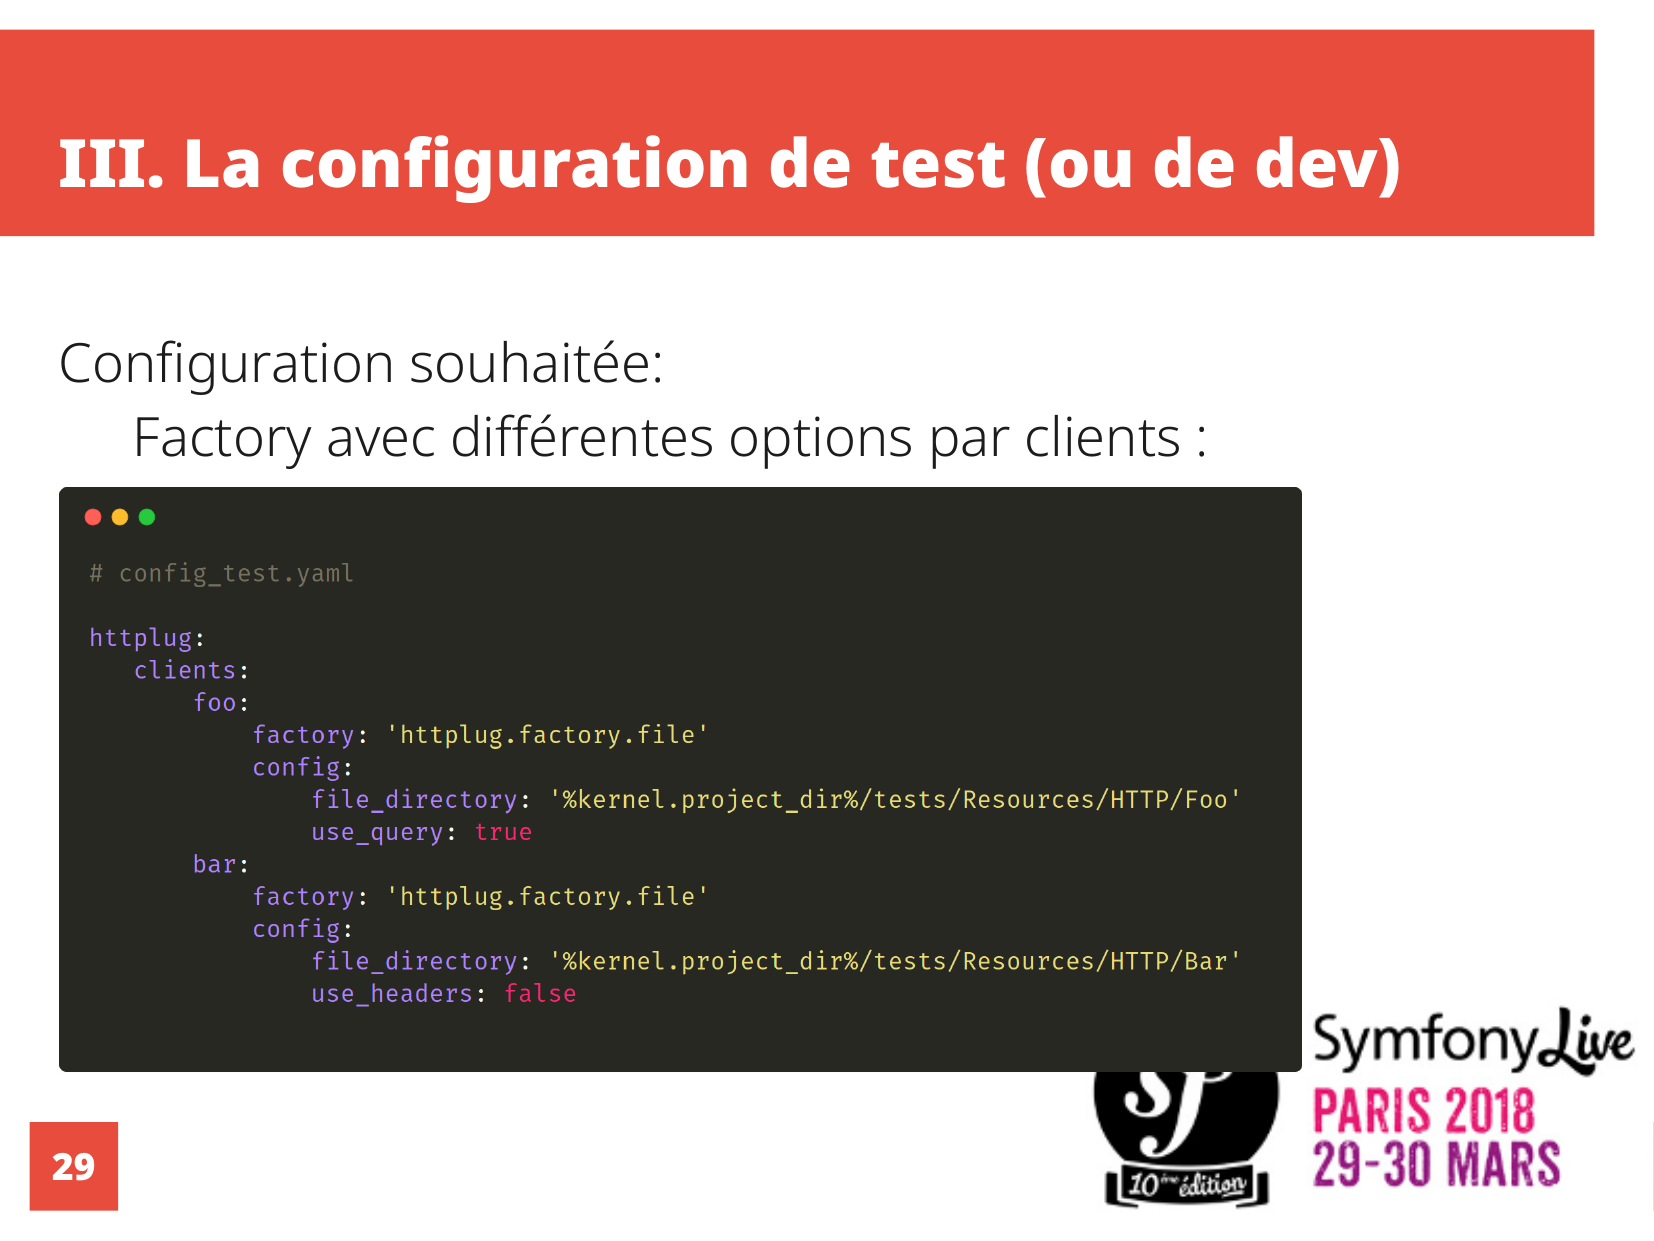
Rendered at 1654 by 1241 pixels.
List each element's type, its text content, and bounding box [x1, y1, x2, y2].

subtitle Configuration souhaitée: Factory avec différentes options par clients : [59, 324, 1565, 1093]
title III. La configuration de test (ou de dev) [59, 59, 1595, 207]
picture [59, 487, 1302, 1073]
picture [1053, 979, 1654, 1241]
